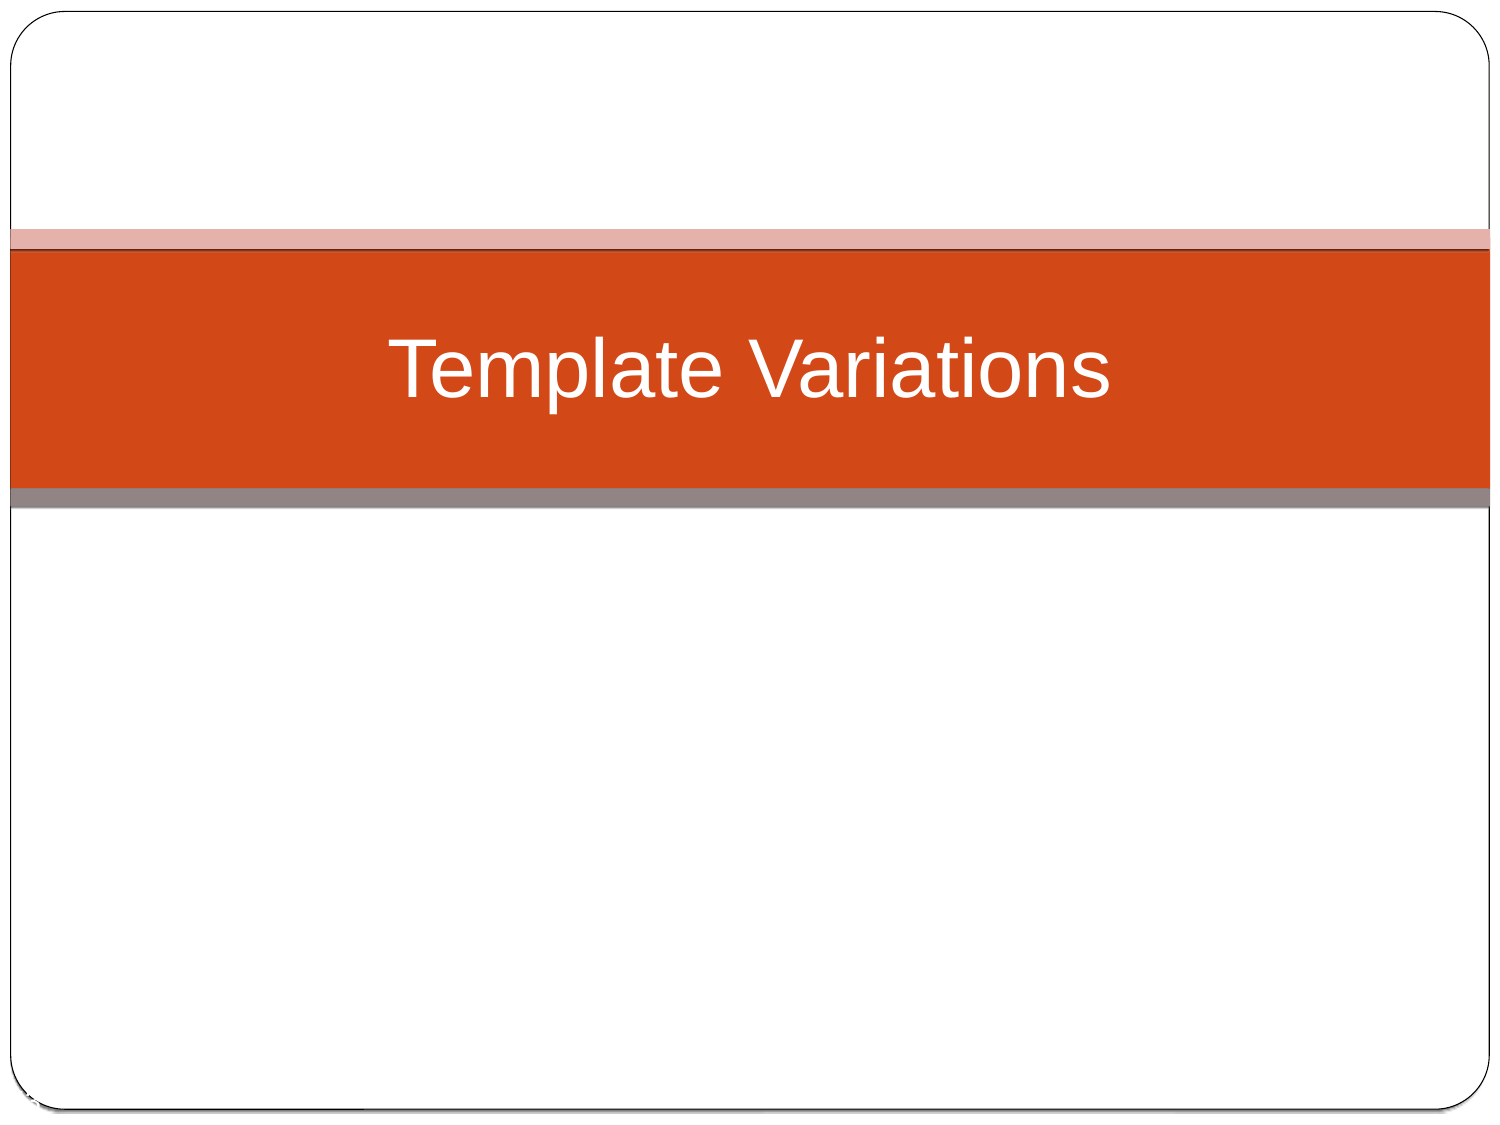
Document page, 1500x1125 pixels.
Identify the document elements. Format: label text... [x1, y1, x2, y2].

slide_number <number> [0, 1074, 50, 1125]
title Template Variations [75, 247, 1425, 489]
